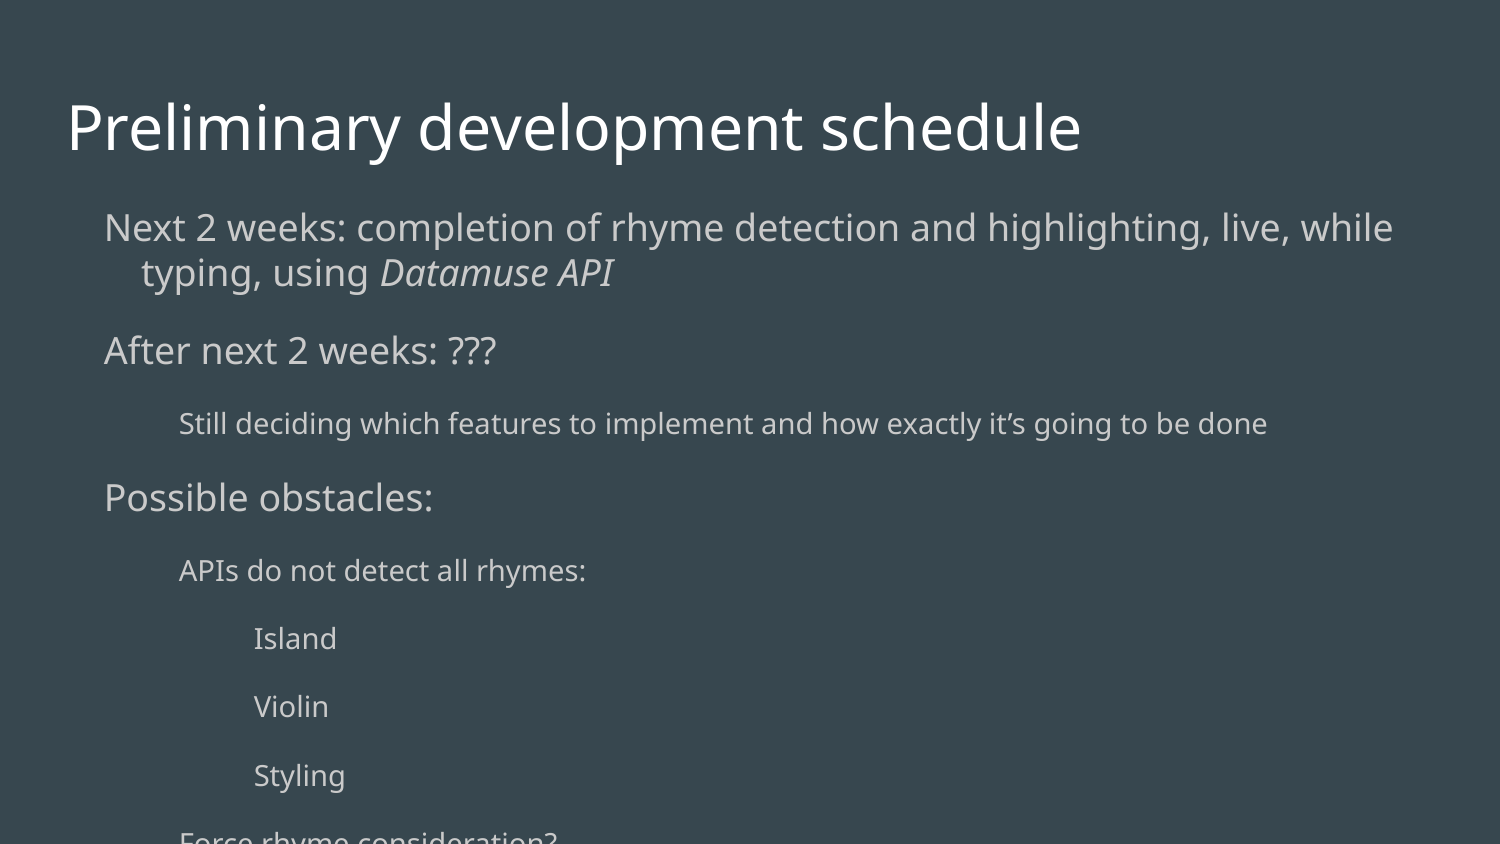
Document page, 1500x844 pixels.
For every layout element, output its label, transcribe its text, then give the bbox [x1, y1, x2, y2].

title Preliminary development schedule [51, 72, 1449, 167]
list Next 2 weeks: completion of rhyme detection and highlighting, live, while typing, using Datamuse API After next 2 weeks: ??? Still deciding which features to implement and how exactly it’s going to be done Possible obstacles: APIs do not detect all rhymes: Island Violin Styling Force rhyme consideration? Decisions: Detect song structure and rhyme scheme a posteriori, and name it? (After the fact.) Format song structure by creating a structure and then shoehorn it or force it. [51, 189, 1449, 811]
